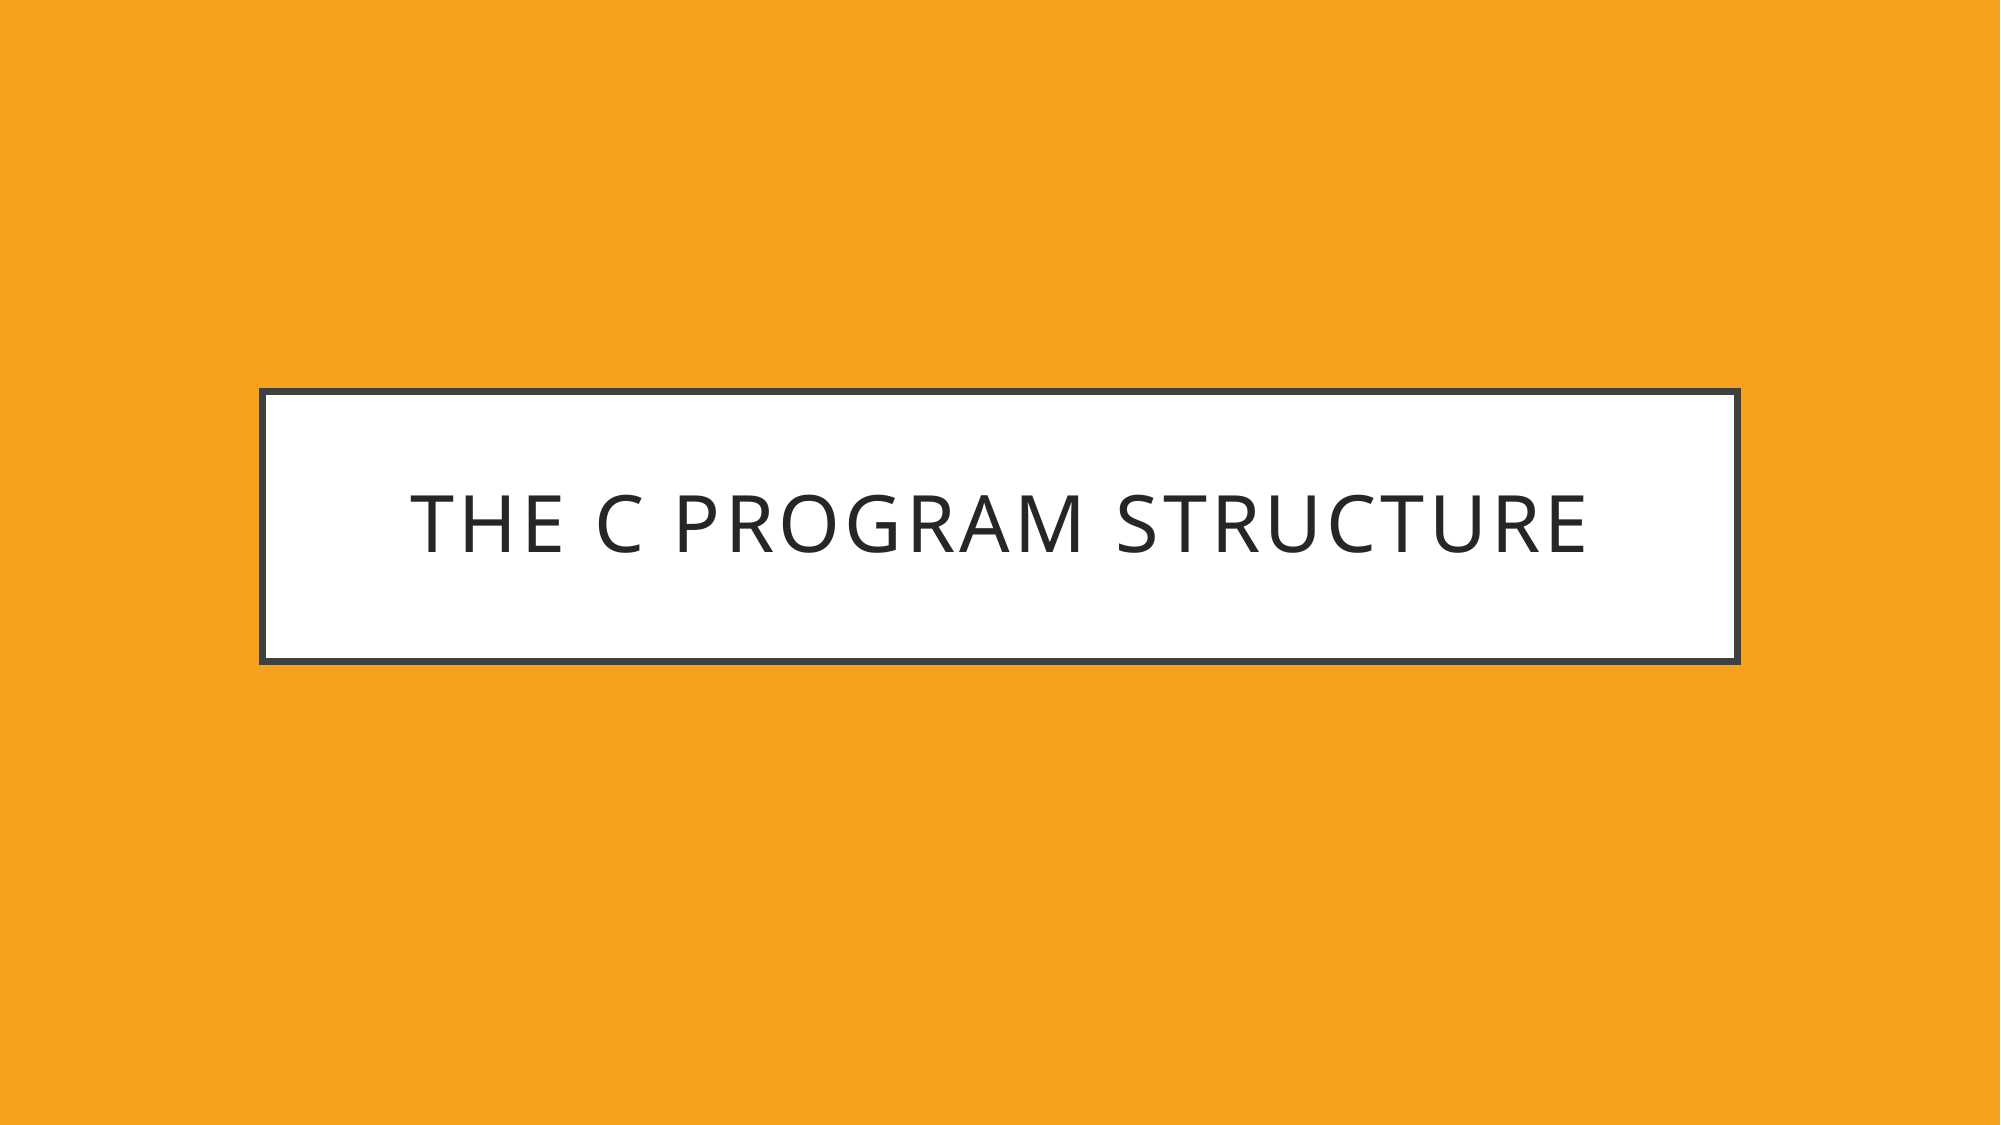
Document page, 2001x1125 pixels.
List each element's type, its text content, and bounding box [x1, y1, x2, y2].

title The C program structure [262, 391, 1738, 662]
